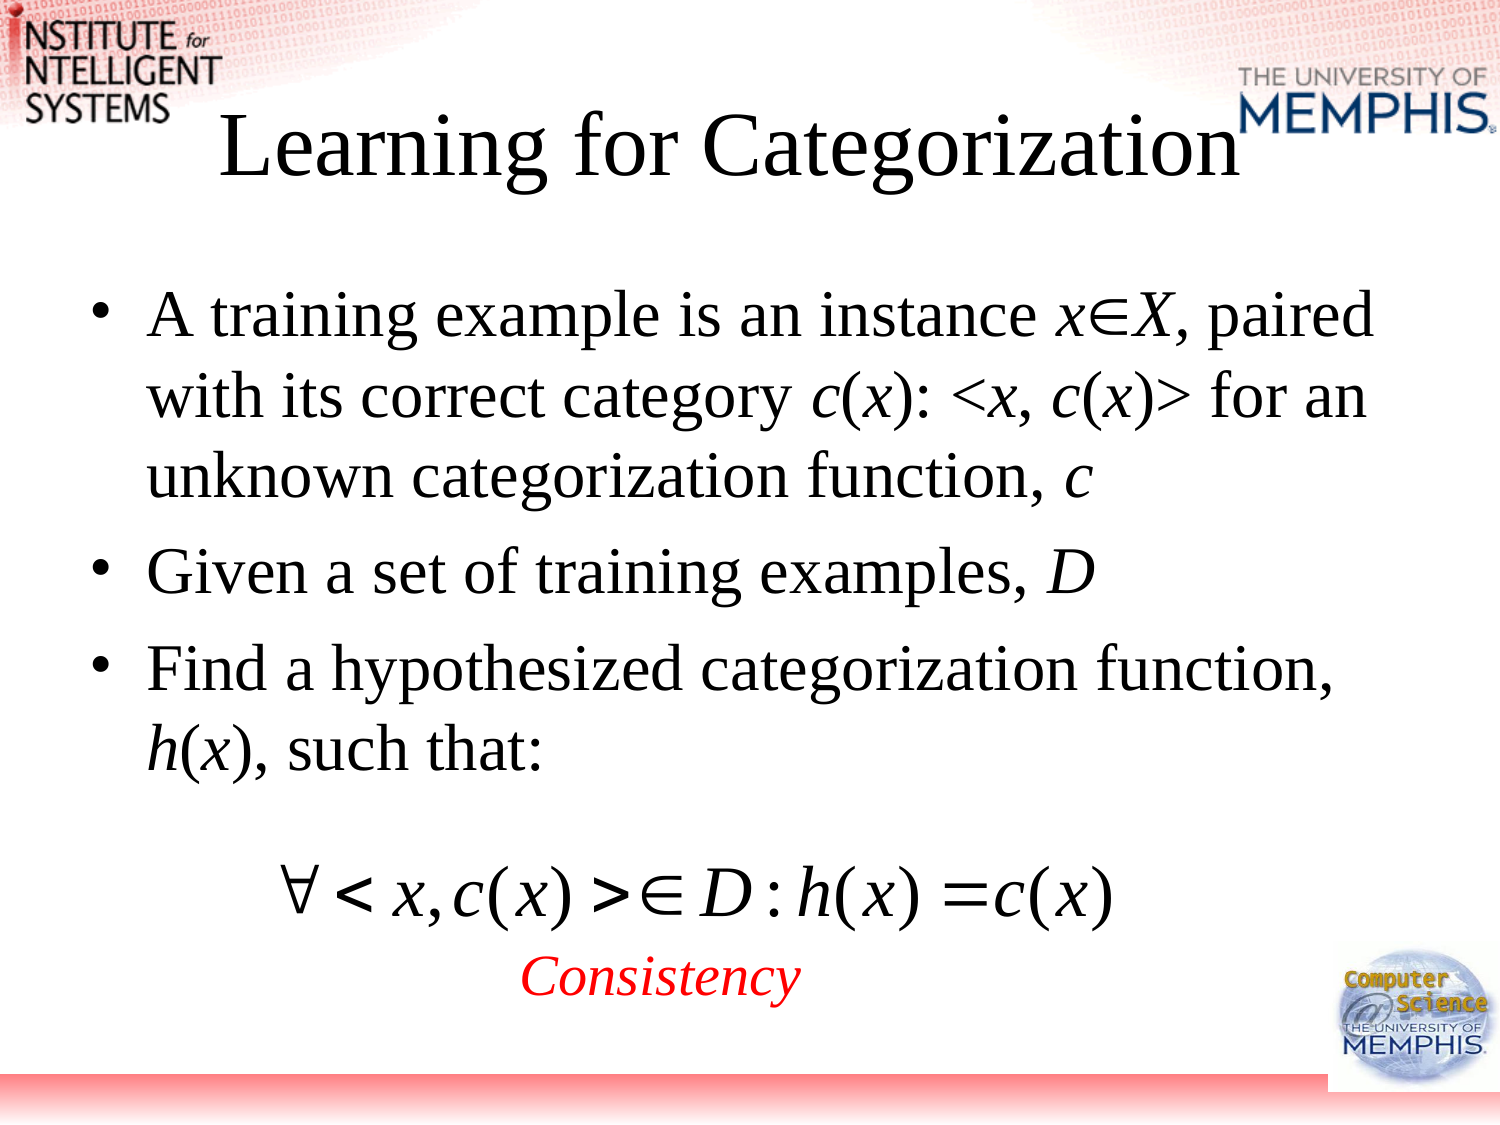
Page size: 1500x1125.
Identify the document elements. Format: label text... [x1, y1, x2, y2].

title Learning for Categorization [55, 76, 1406, 264]
text_box Consistency [504, 929, 817, 1015]
picture [0, 0, 501, 132]
list A training example is an instance xX, paired with its correct category c(x): <x, c(x)> for an unknown categorization function, c Given a set of training examples, D Find a hypothesized categorization function, h(x), such that: [75, 262, 1426, 1006]
picture [1012, 0, 1500, 141]
chart [259, 849, 1129, 947]
picture [1328, 941, 1500, 1092]
